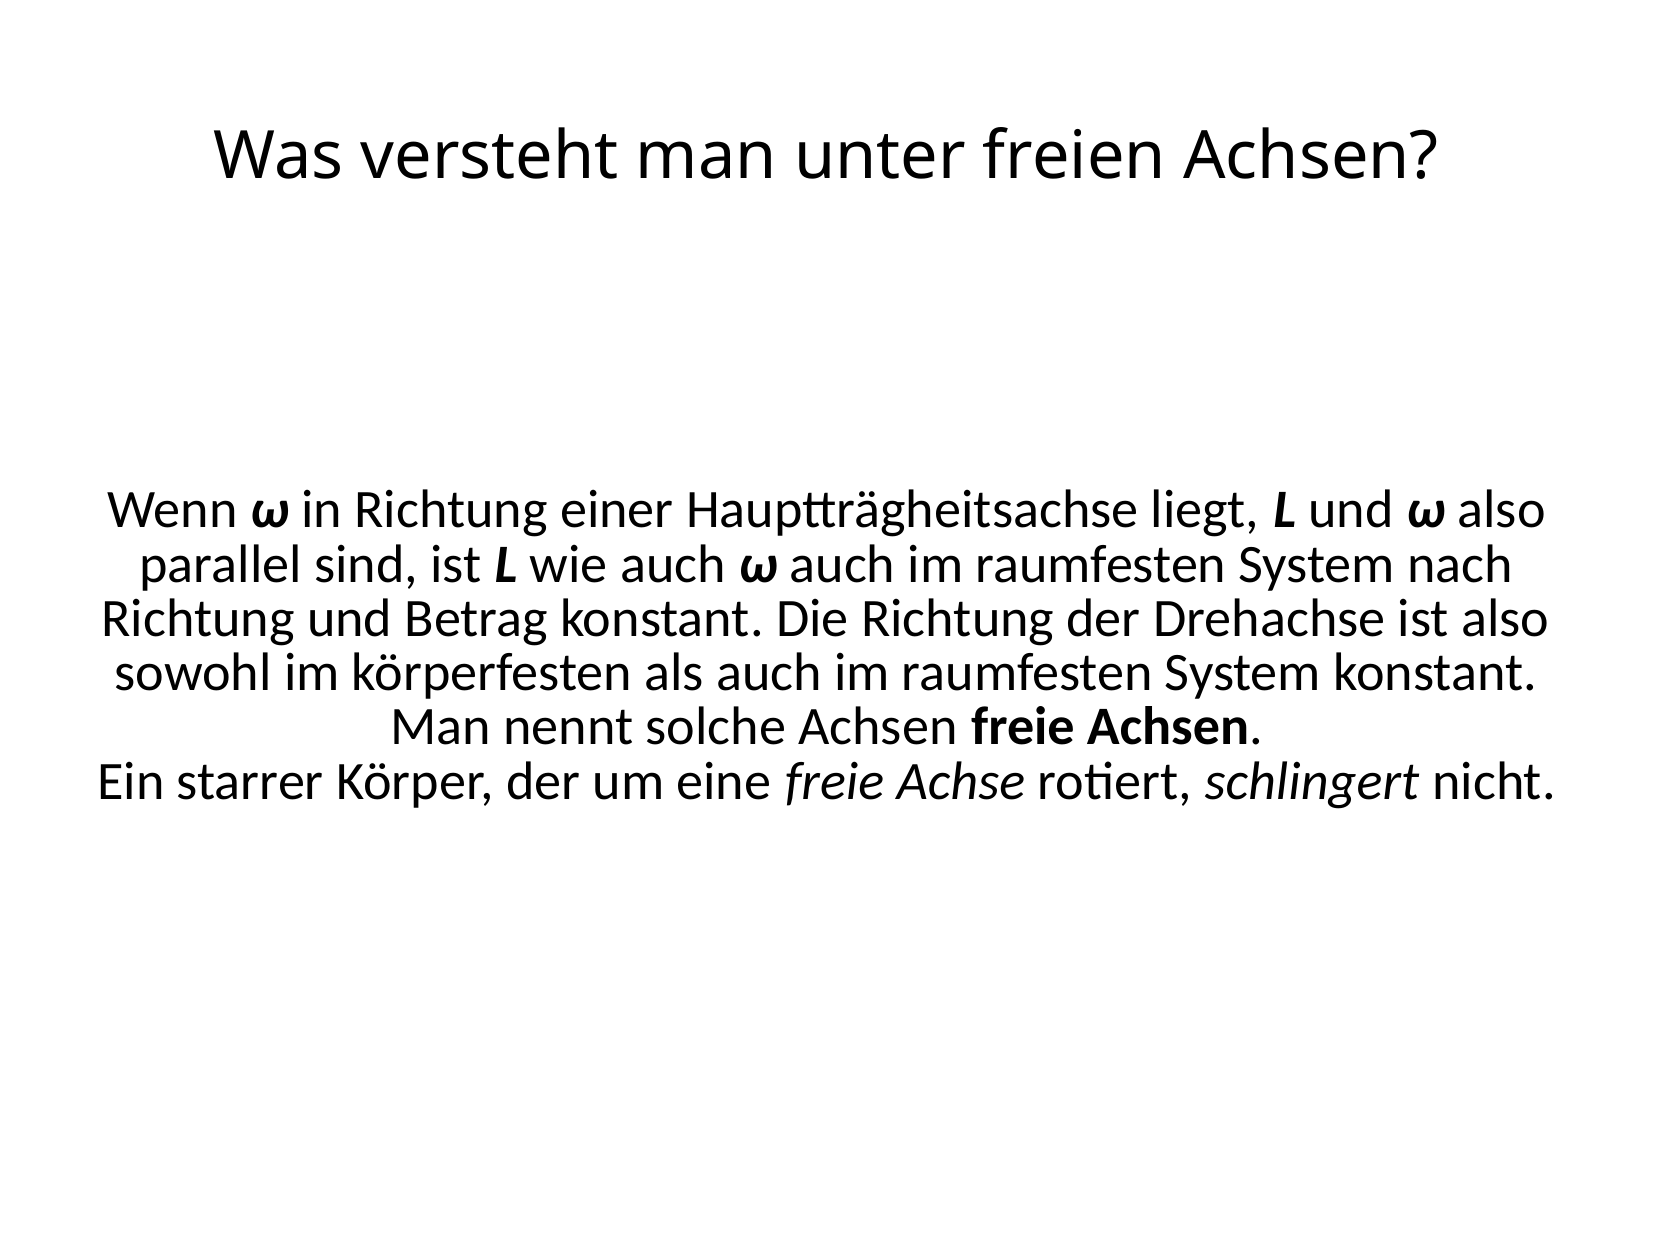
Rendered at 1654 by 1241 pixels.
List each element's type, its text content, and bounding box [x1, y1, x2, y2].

subtitle Wenn ω in Richtung einer Hauptträgheitsachse liegt, L und ω also parallel sind, ist L wie auch ω auch im raumfesten System nach Richtung und Betrag konstant. Die Richtung der Drehachse ist also sowohl im körperfesten als auch im raumfesten System konstant. Man nennt solche Achsen freie Achsen. Ein starrer Körper, der um eine freie Achse rotiert, schlingert nicht. [82, 290, 1571, 1010]
title Was versteht man unter freien Achsen? [82, 49, 1571, 257]
